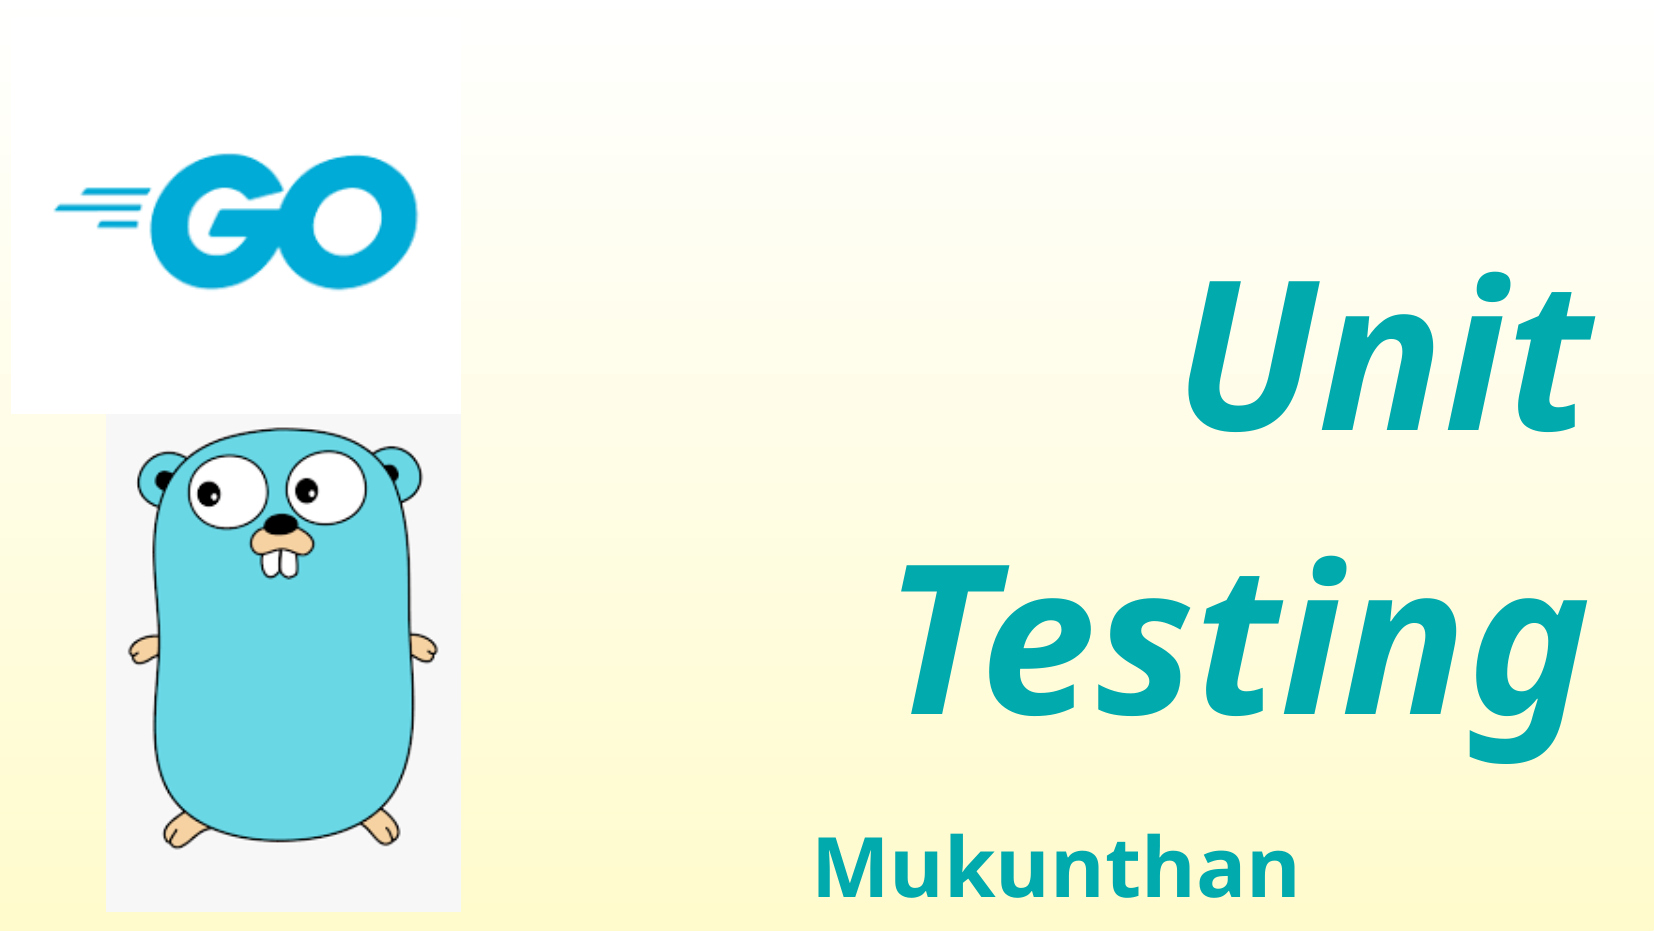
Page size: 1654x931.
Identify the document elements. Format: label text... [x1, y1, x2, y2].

text_box Unit Testing [484, 200, 1607, 839]
picture [11, 17, 461, 913]
text_box Mukunthan Ragavan [796, 801, 1630, 910]
